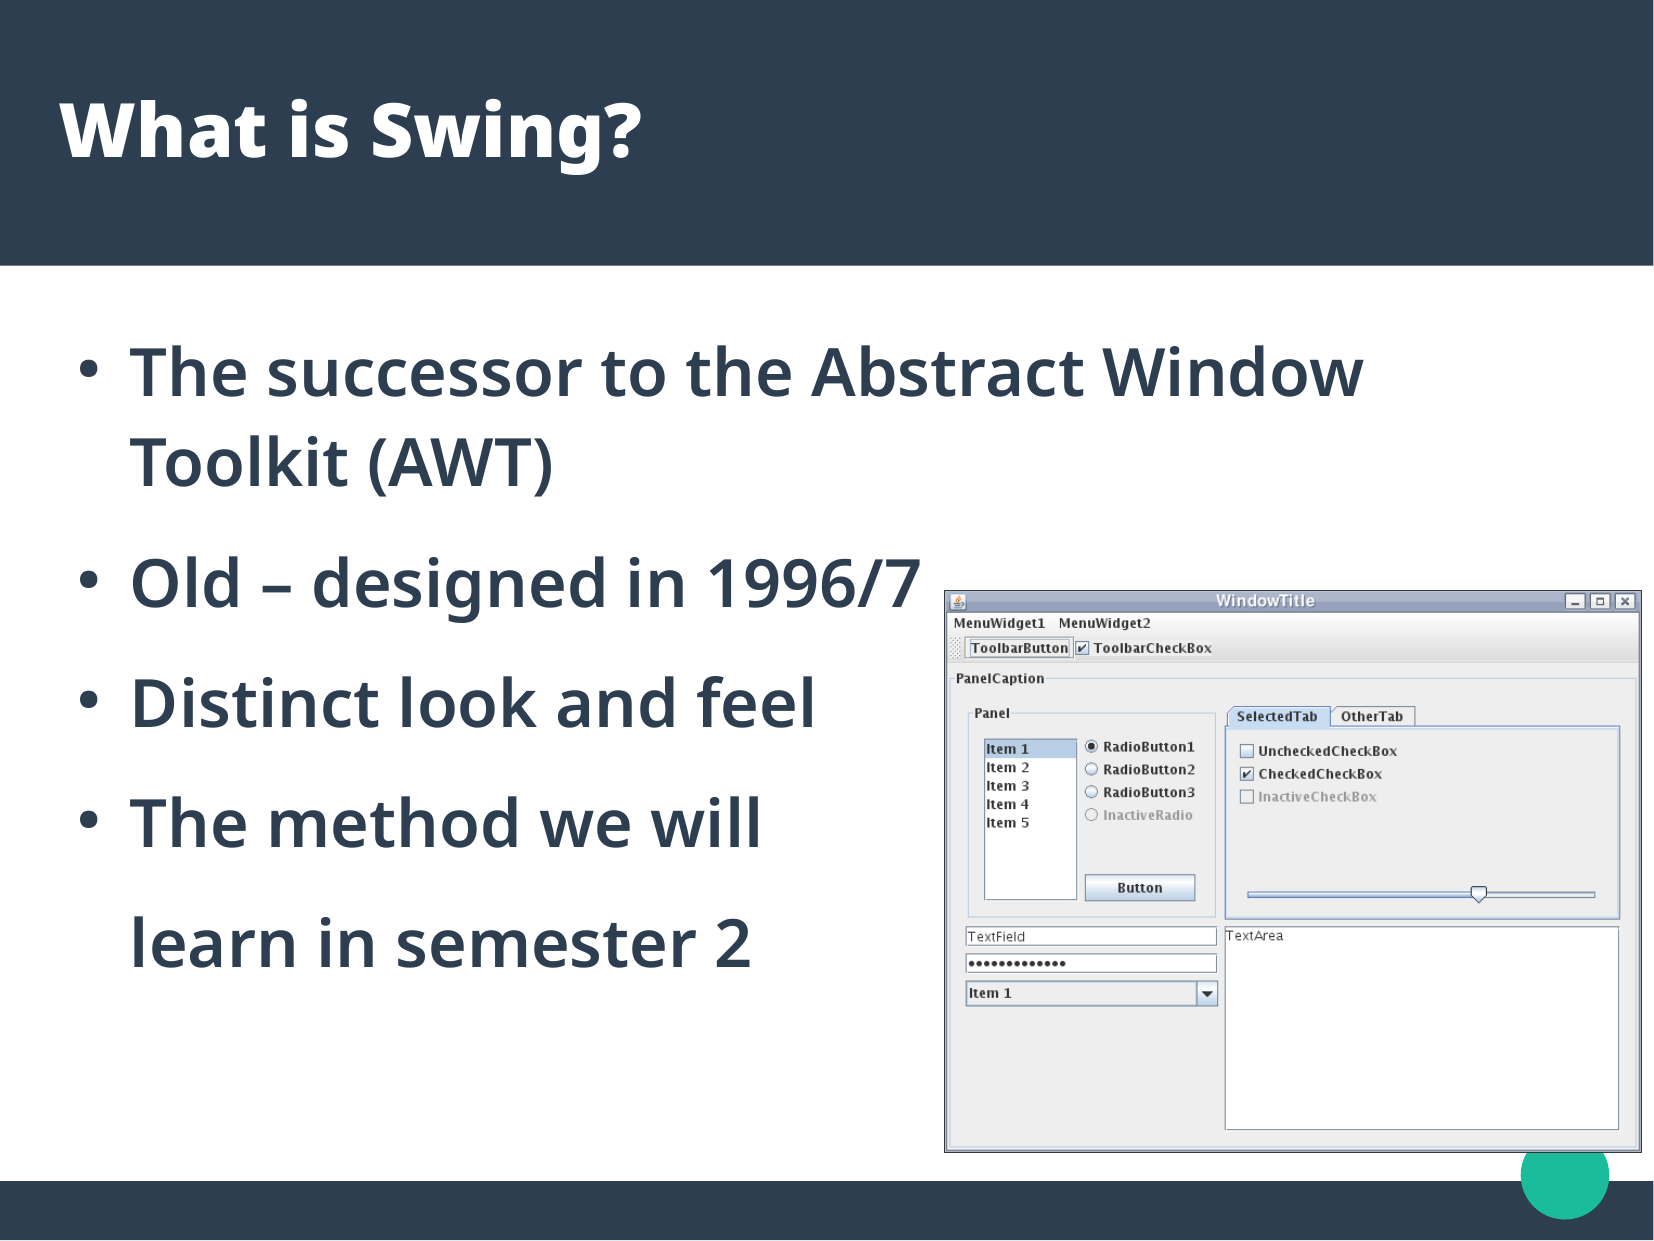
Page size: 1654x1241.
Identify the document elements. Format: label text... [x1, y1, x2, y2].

title What is Swing? [59, 49, 1595, 207]
list The successor to the Abstract Window Toolkit (AWT) Old – designed in 1996/7 Distinct look and feel The method we will learn in semester 2 [59, 324, 1595, 1152]
picture [944, 590, 1642, 1153]
